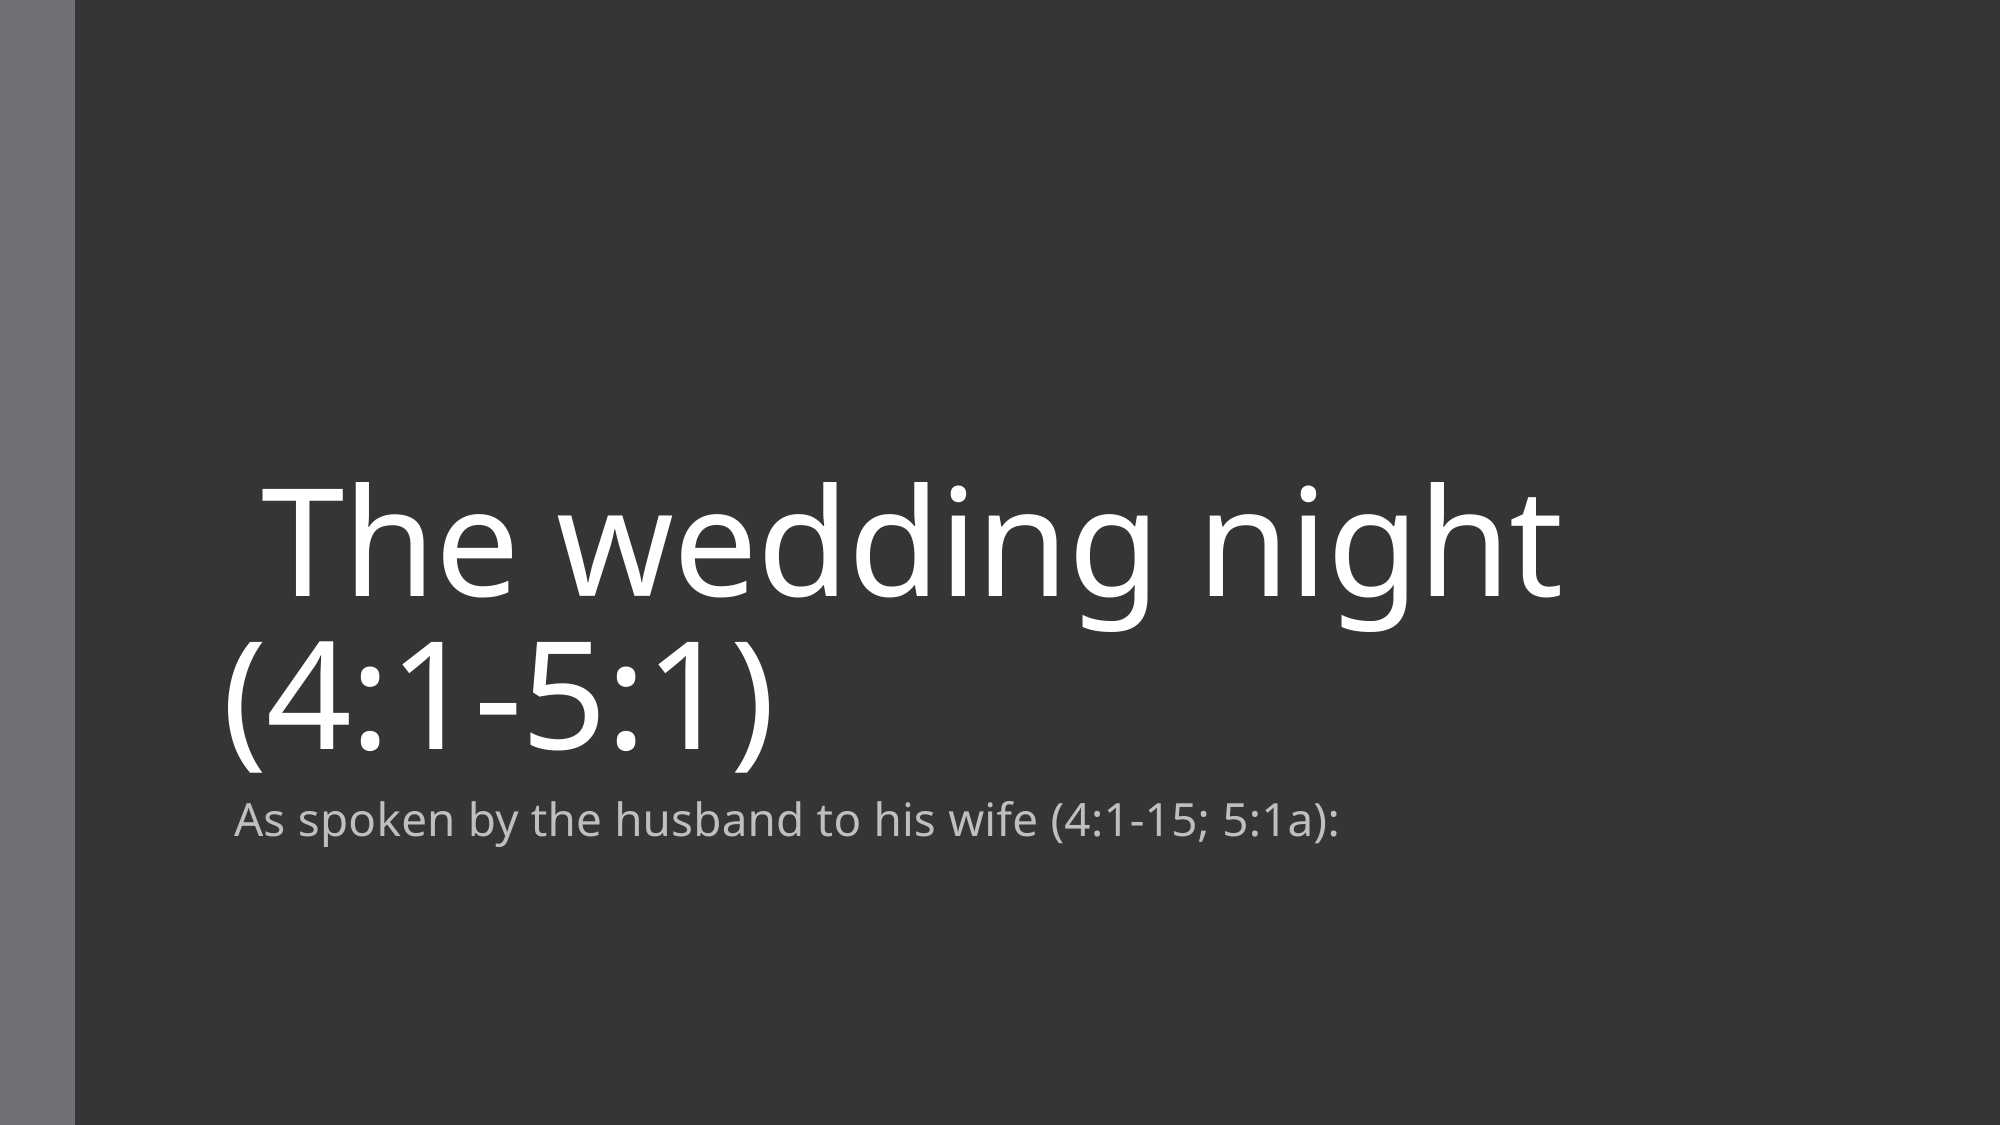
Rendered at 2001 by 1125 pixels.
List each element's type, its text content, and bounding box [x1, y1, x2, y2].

title The wedding night (4:1-5:1) [206, 124, 1752, 787]
subtitle As spoken by the husband to his wife (4:1-15; 5:1a): [206, 787, 1752, 1066]
